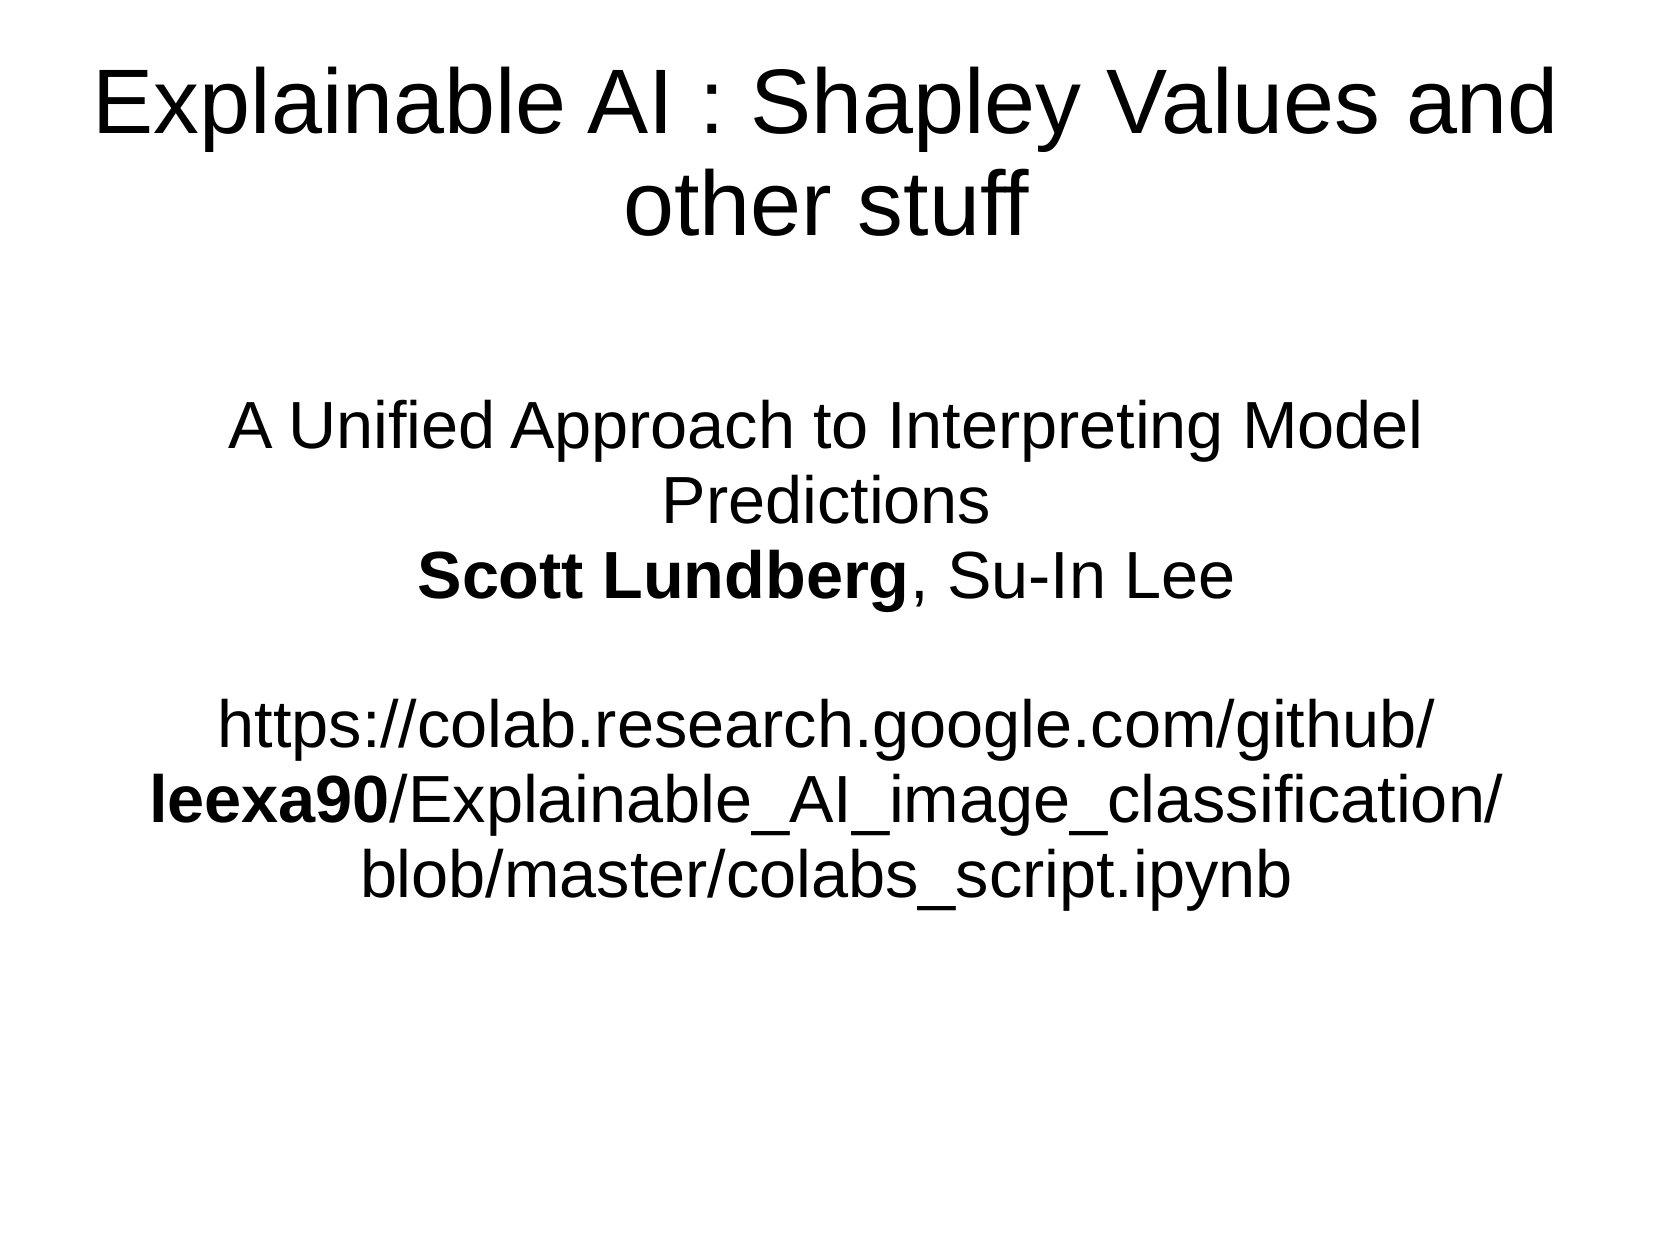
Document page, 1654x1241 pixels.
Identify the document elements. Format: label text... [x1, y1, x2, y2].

title Explainable AI : Shapley Values and other stuff [82, 49, 1571, 257]
subtitle A Unified Approach to Interpreting Model Predictions Scott Lundberg, Su-In Lee https://colab.research.google.com/github/leexa90/Explainable_AI_image_classification/blob/master/colabs_script.ipynb [82, 290, 1571, 1010]
